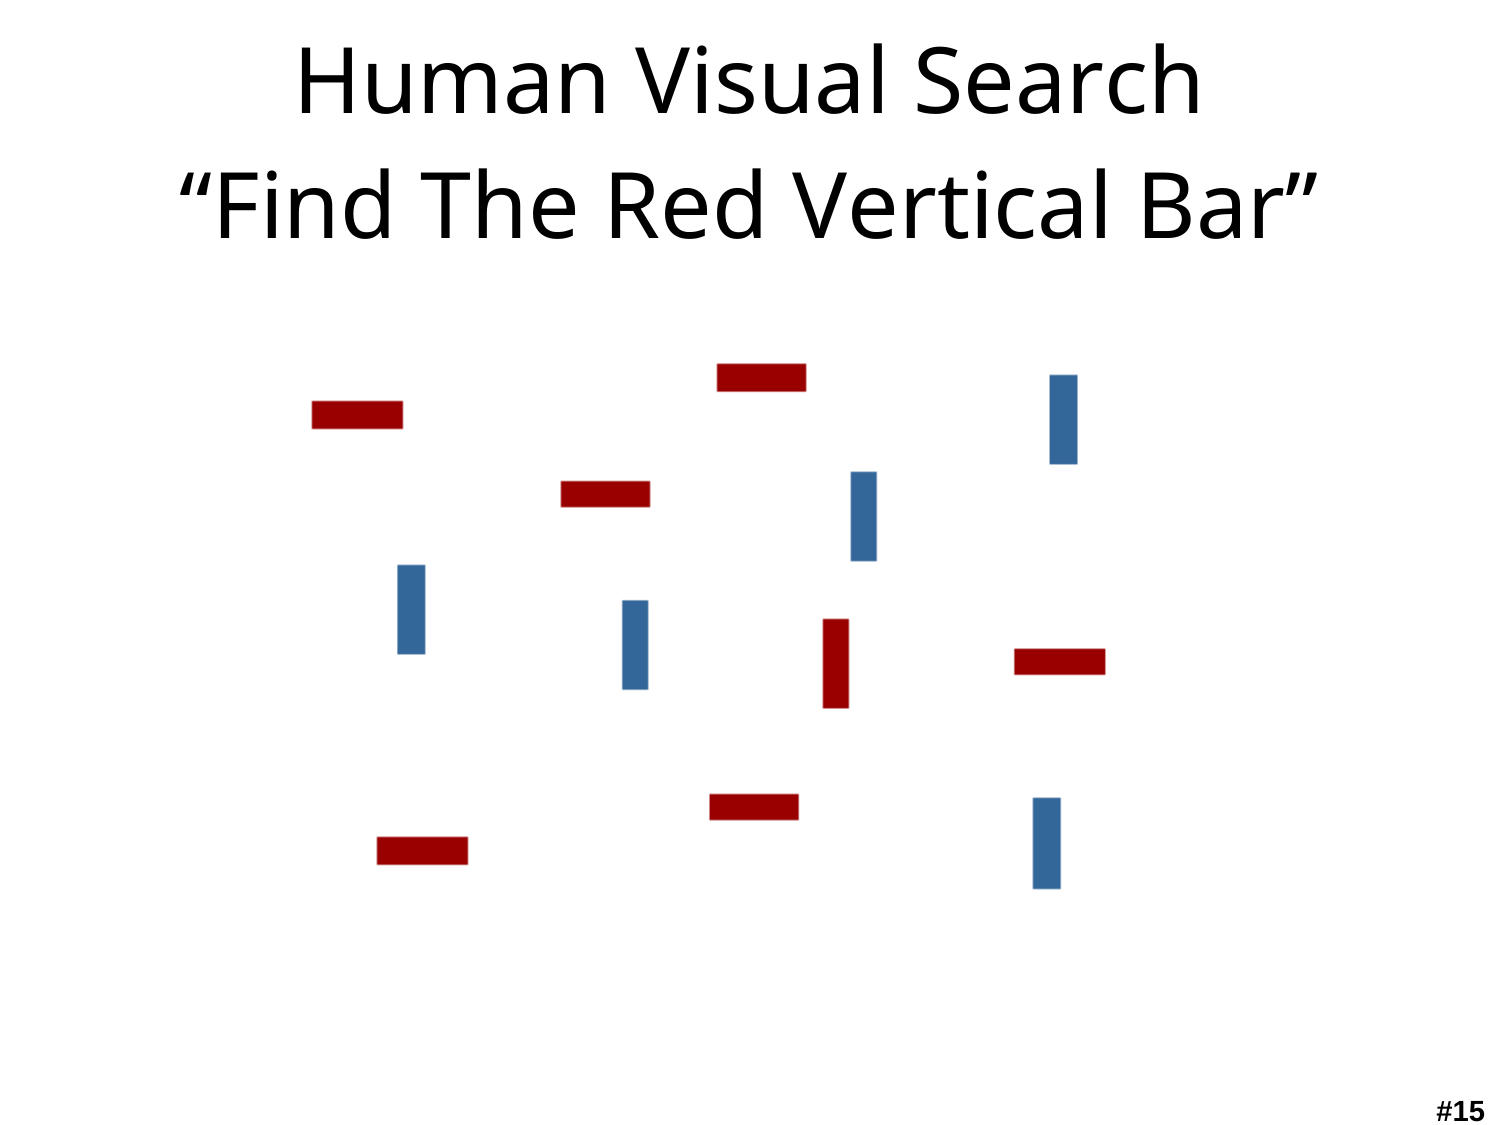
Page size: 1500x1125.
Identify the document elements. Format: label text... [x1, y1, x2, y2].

title Human Visual Search “Find The Red Vertical Bar” [24, 32, 1476, 376]
picture [225, 299, 1260, 964]
